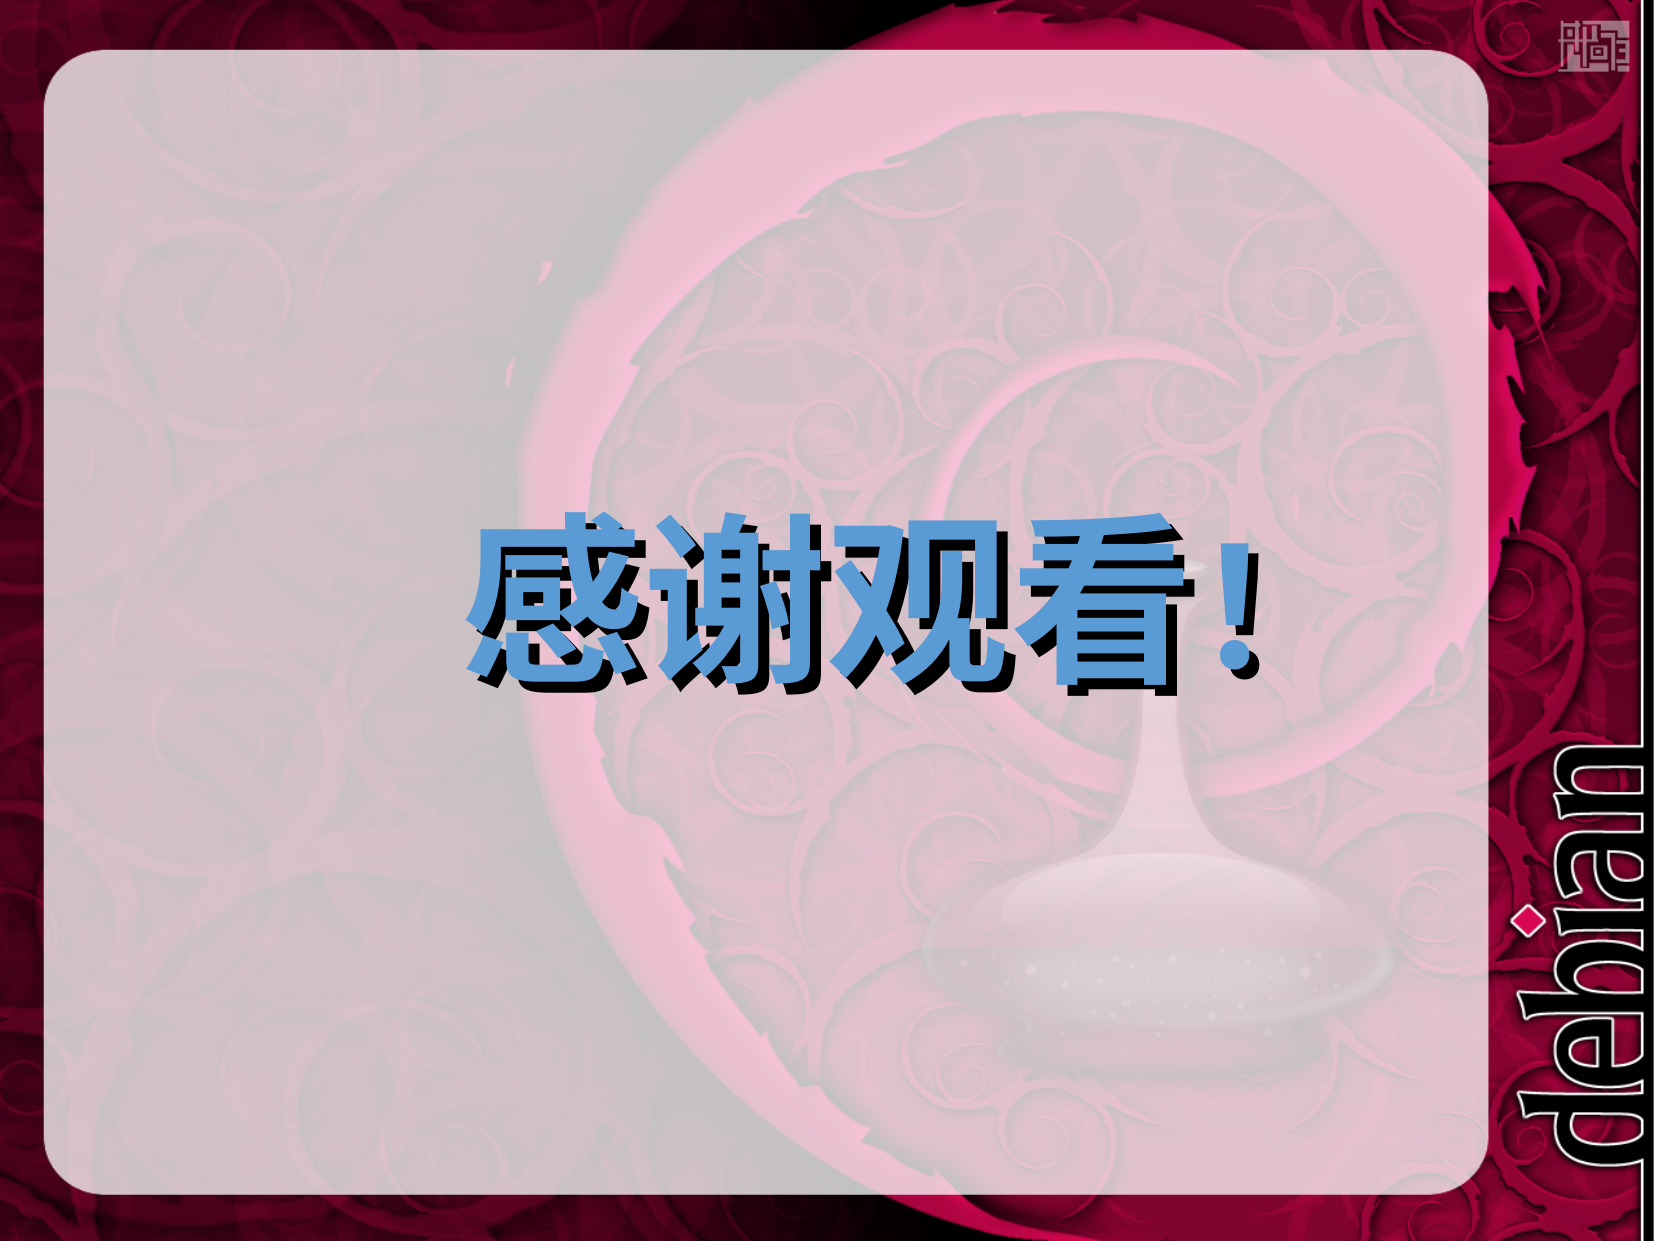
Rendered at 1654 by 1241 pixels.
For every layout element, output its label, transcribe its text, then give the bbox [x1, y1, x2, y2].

text_box 感谢观看！ [431, 477, 1223, 712]
